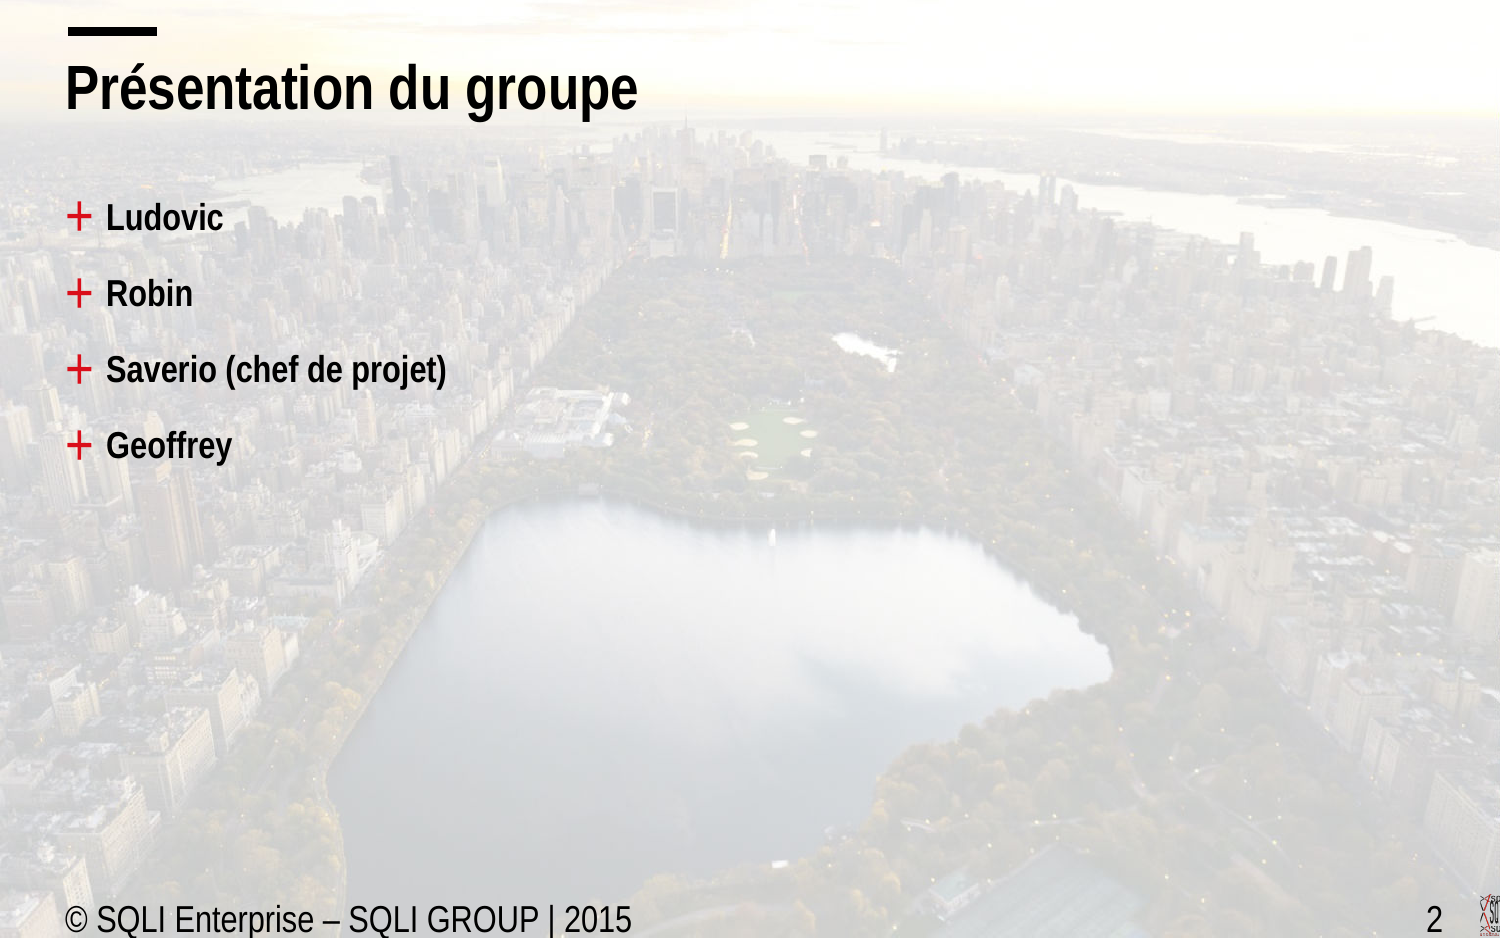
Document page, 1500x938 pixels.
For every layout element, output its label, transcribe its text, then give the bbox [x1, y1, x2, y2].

footer © SQLI Enterprise – SQLI GROUP | 2015 [50, 887, 842, 935]
list Ludovic Robin Saverio (chef de projet) Geoffrey [50, 185, 1450, 450]
slide_number <numéro> [1411, 887, 1484, 935]
picture [0, 0, 1500, 938]
title Présentation du groupe [50, 39, 1450, 131]
